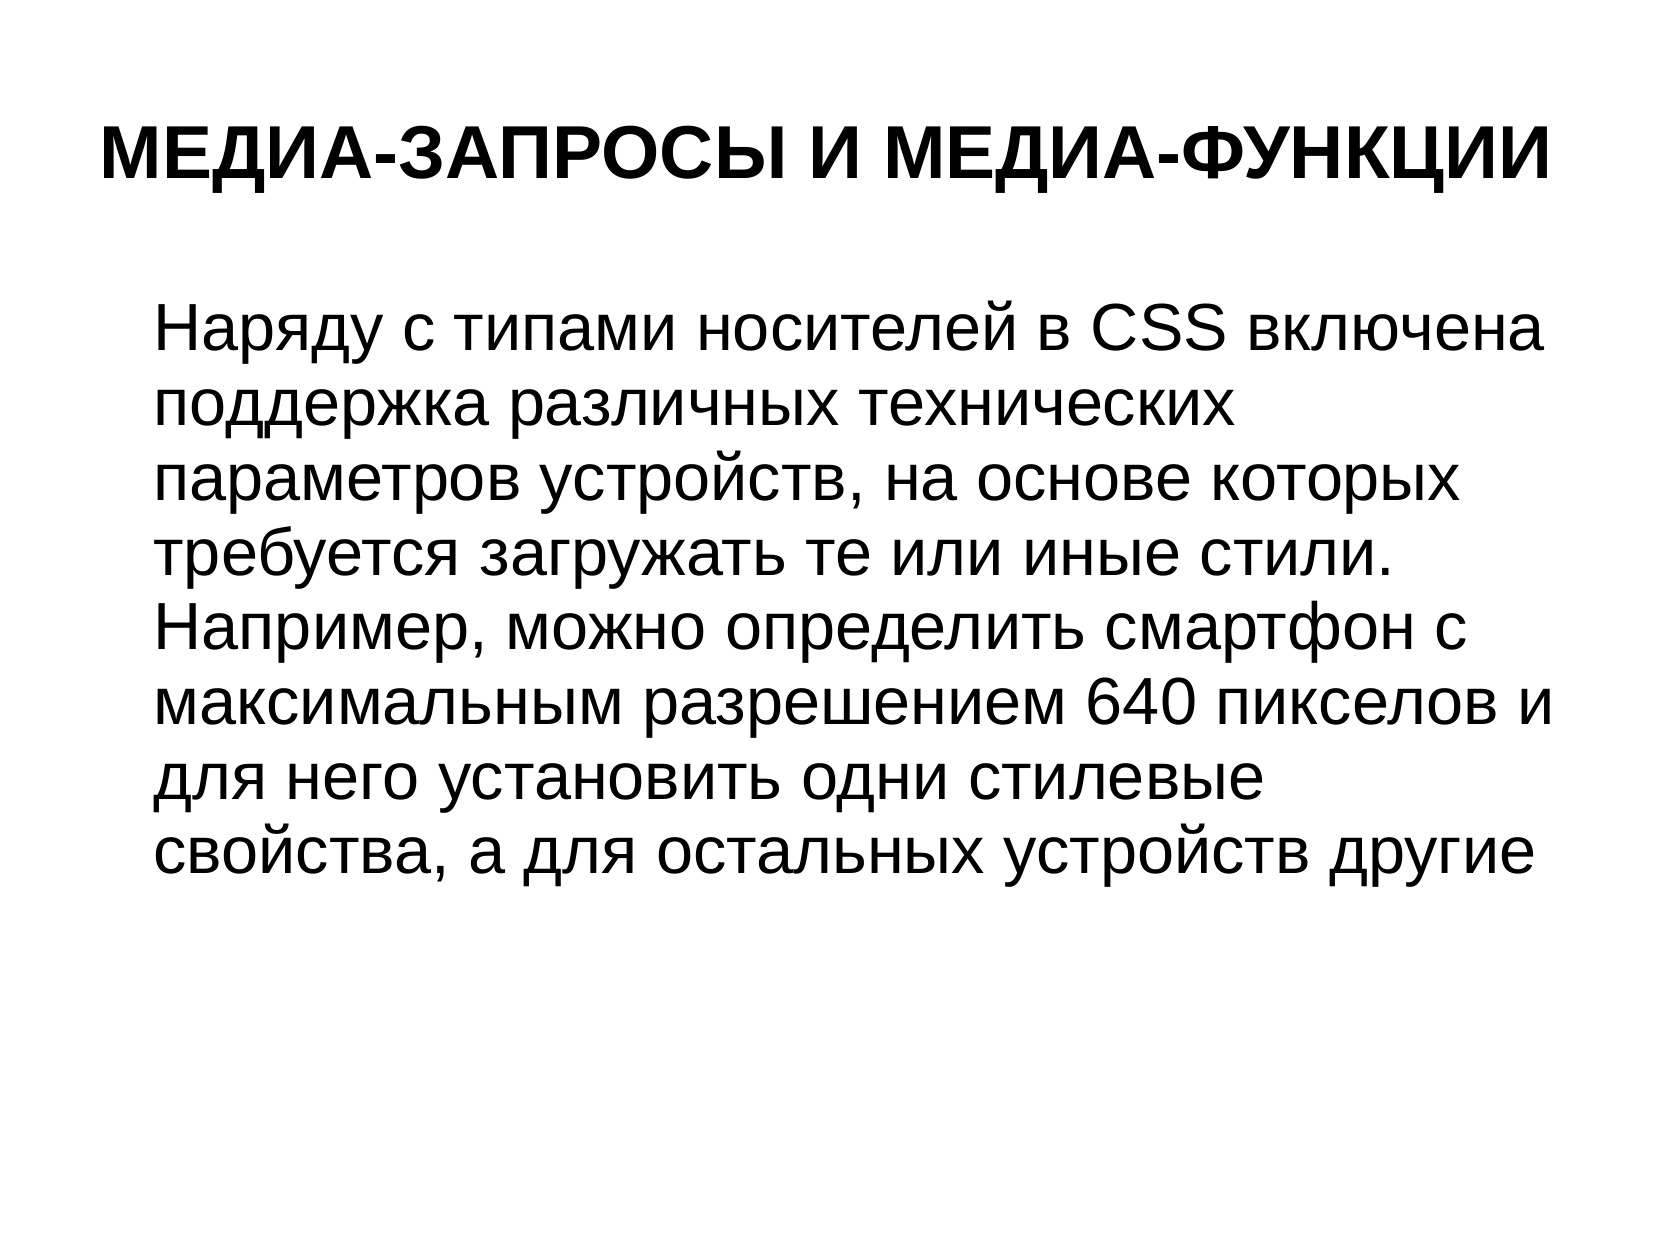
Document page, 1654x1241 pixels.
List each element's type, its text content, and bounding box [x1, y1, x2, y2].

title МЕДИА-ЗАПРОСЫ И МЕДИА-ФУНКЦИИ [29, 49, 1625, 257]
list Наряду с типами носителей в CSS включена поддержка различных технических параметров устройств, на основе которых требуется загружать те или иные стили. Например, можно определить смартфон с максимальным разрешением 640 пикселов и для него установить одни стилевые свойства, а для остальных устройств другие [82, 290, 1571, 1109]
